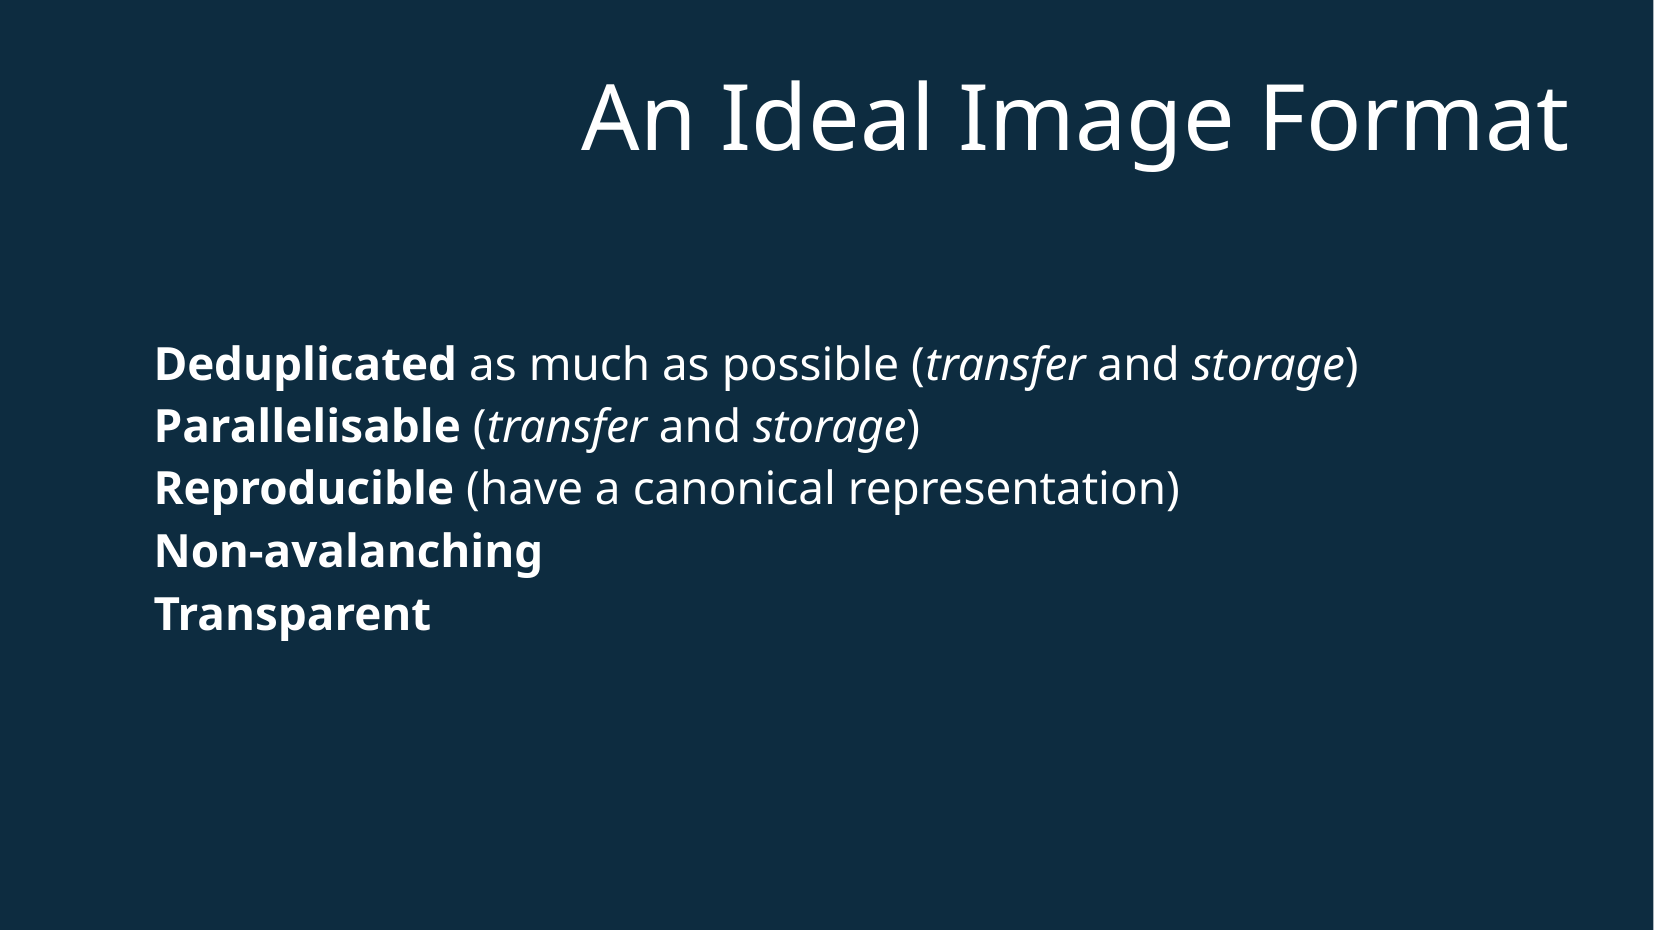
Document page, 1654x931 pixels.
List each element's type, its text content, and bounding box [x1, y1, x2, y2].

title An Ideal Image Format [82, 37, 1571, 193]
list Deduplicated as much as possible (transfer and storage) Parallelisable (transfer and storage) Reproducible (have a canonical representation) Non-avalanching Transparent [82, 217, 1571, 758]
